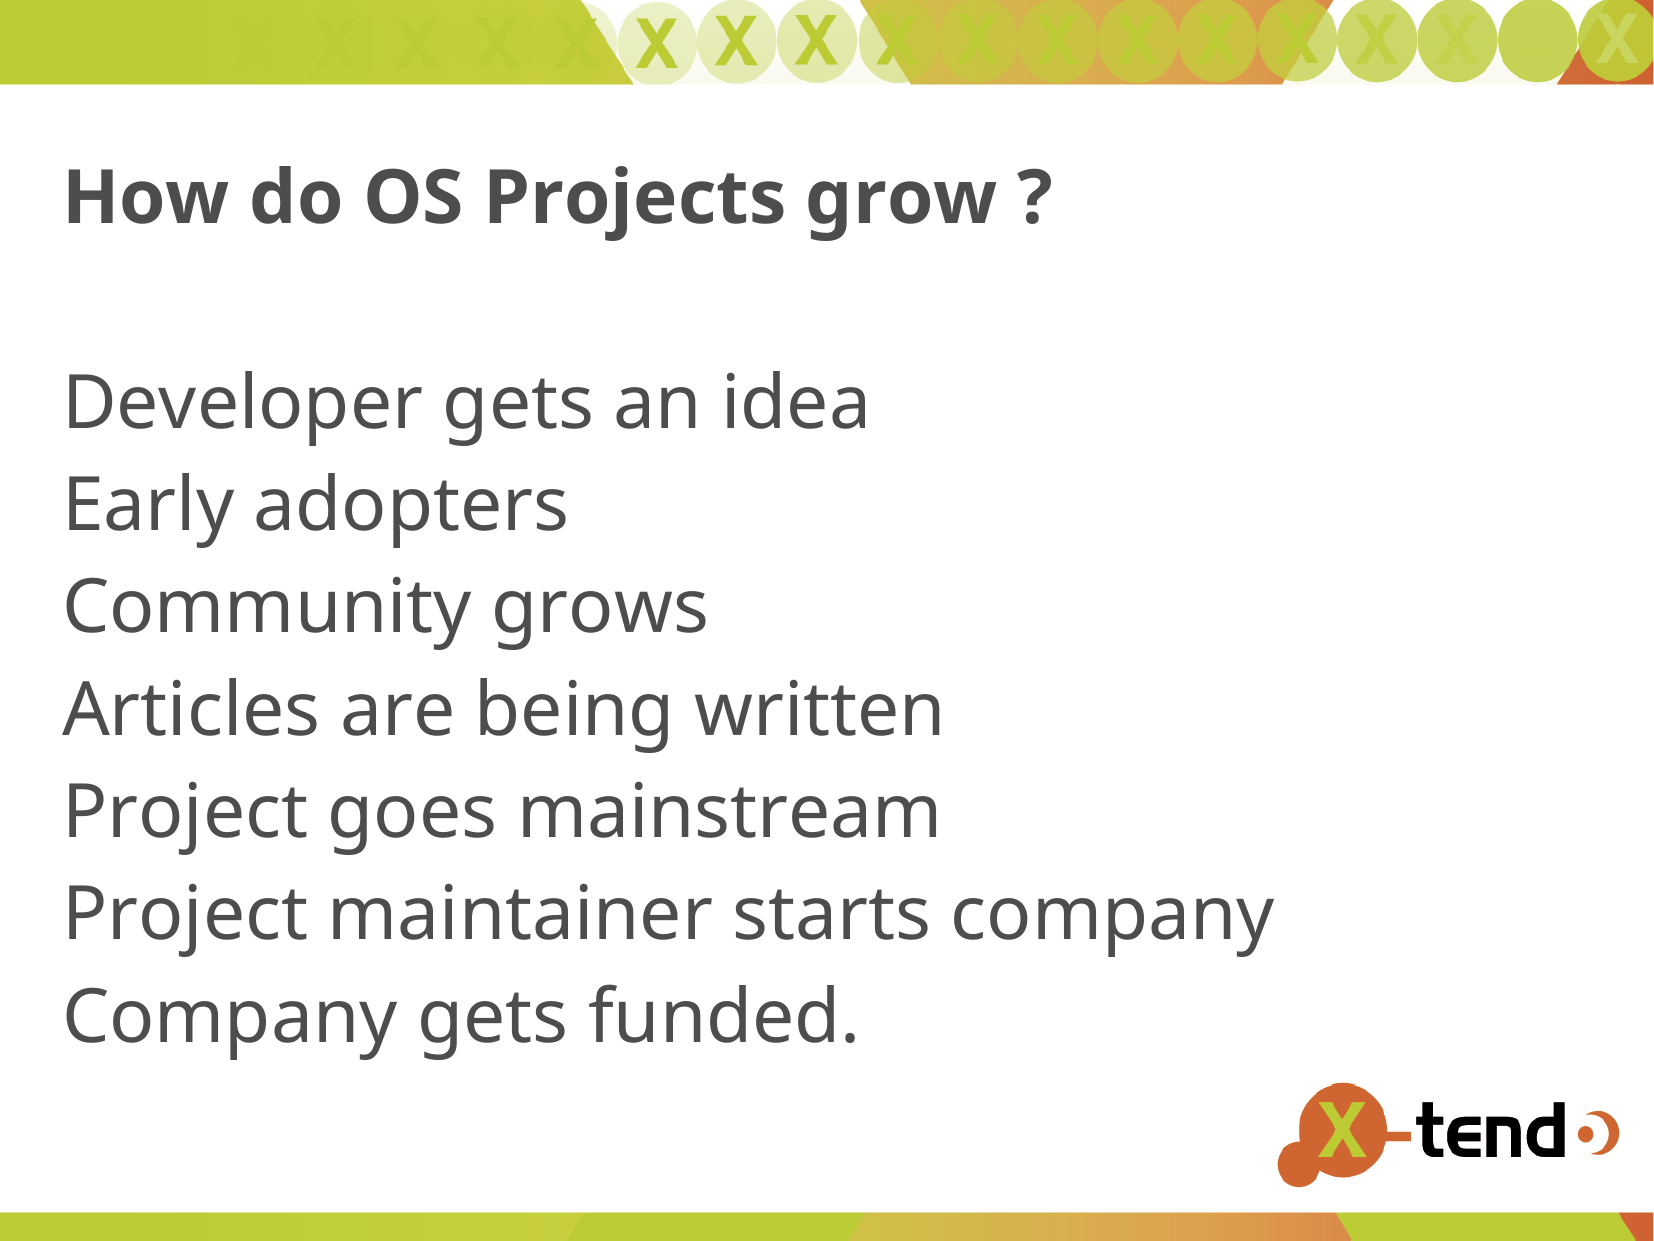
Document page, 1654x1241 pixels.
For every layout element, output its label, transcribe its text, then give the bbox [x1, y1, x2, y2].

text_box How do OS Projects grow ? Developer gets an idea Early adopters Community grows Articles are being written Project goes mainstream Project maintainer starts company Company gets funded. [47, 135, 1438, 1241]
picture [0, 0, 1654, 1241]
